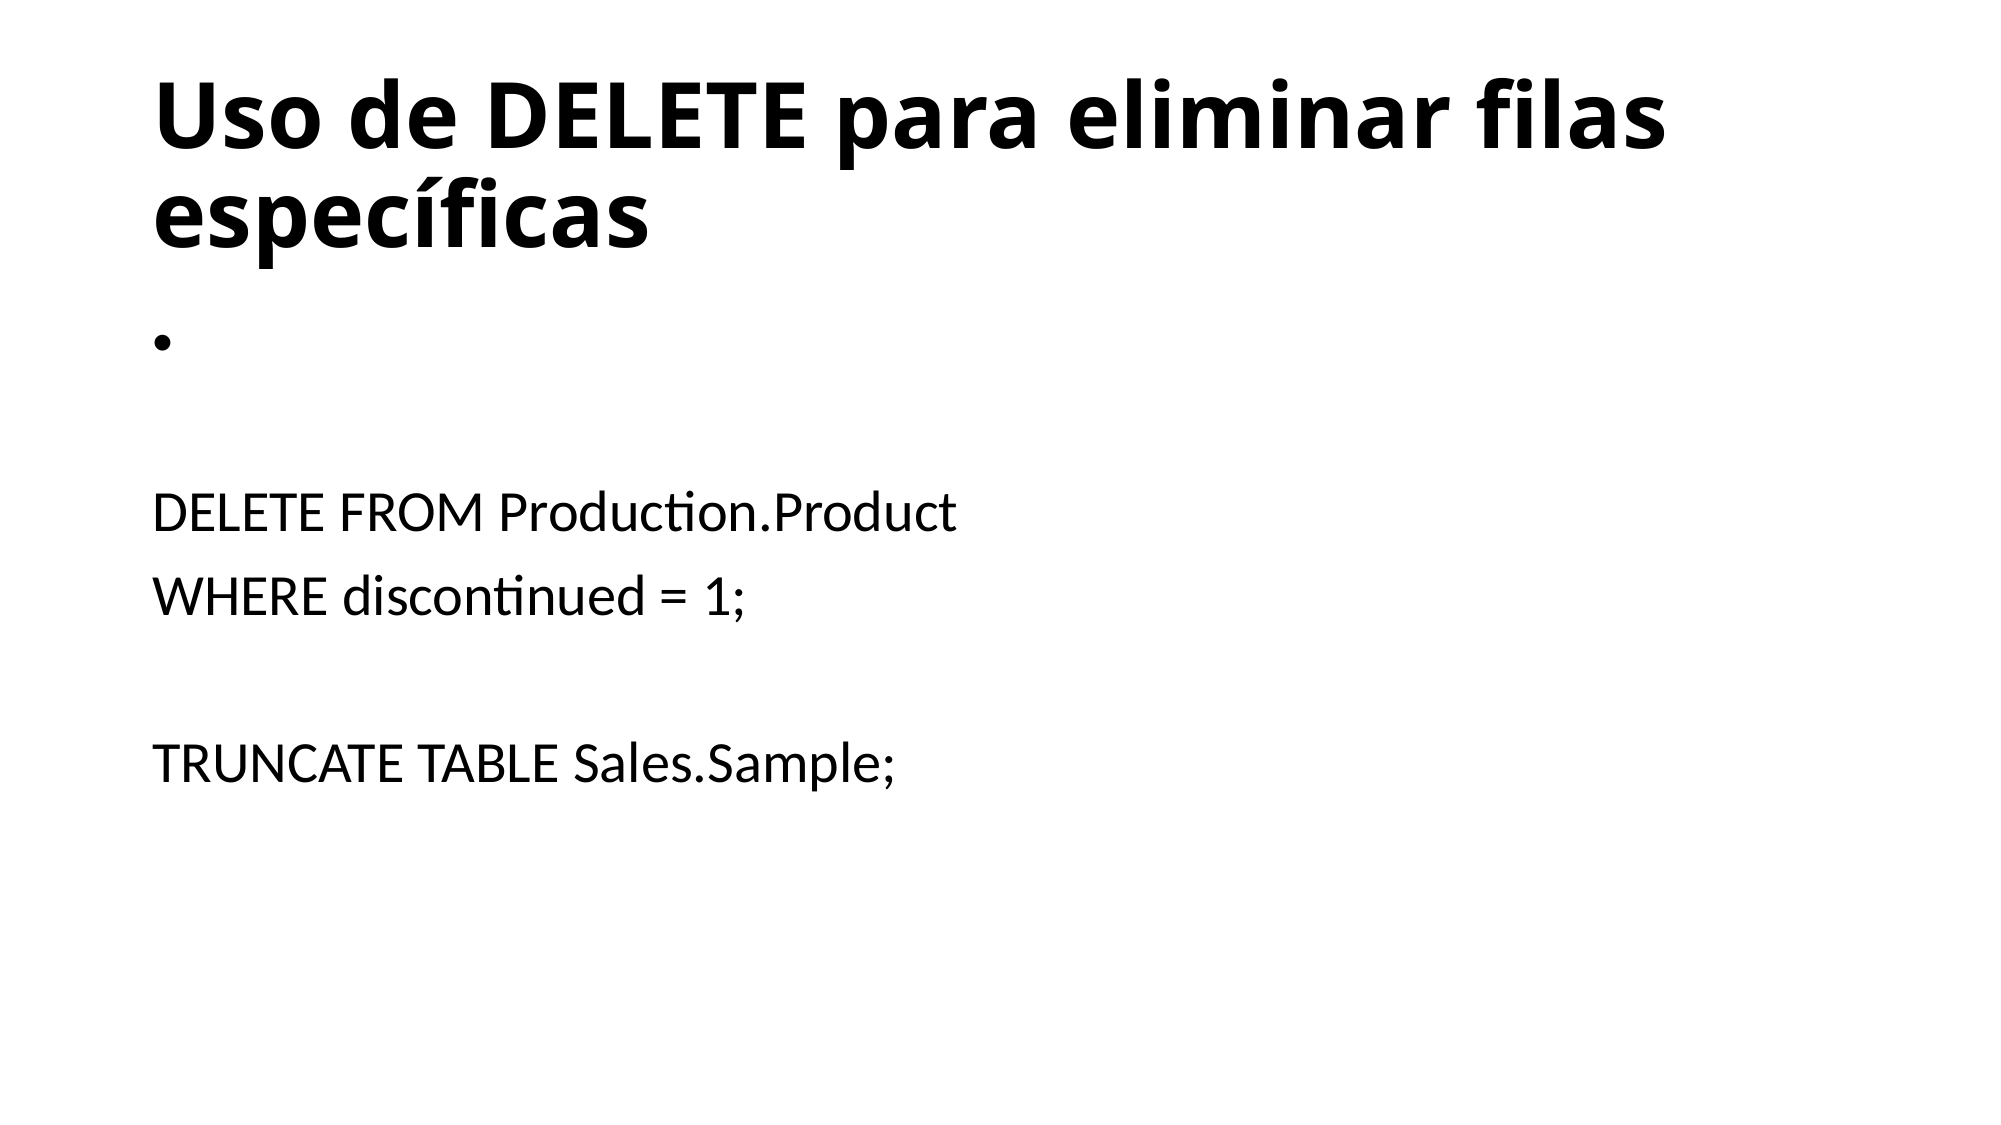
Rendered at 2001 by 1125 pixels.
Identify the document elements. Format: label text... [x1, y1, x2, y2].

list DELETE FROM Production.Product WHERE discontinued = 1; TRUNCATE TABLE Sales.Sample; [137, 299, 1863, 1014]
title Uso de DELETE para eliminar filas específicas [137, 59, 1863, 278]
